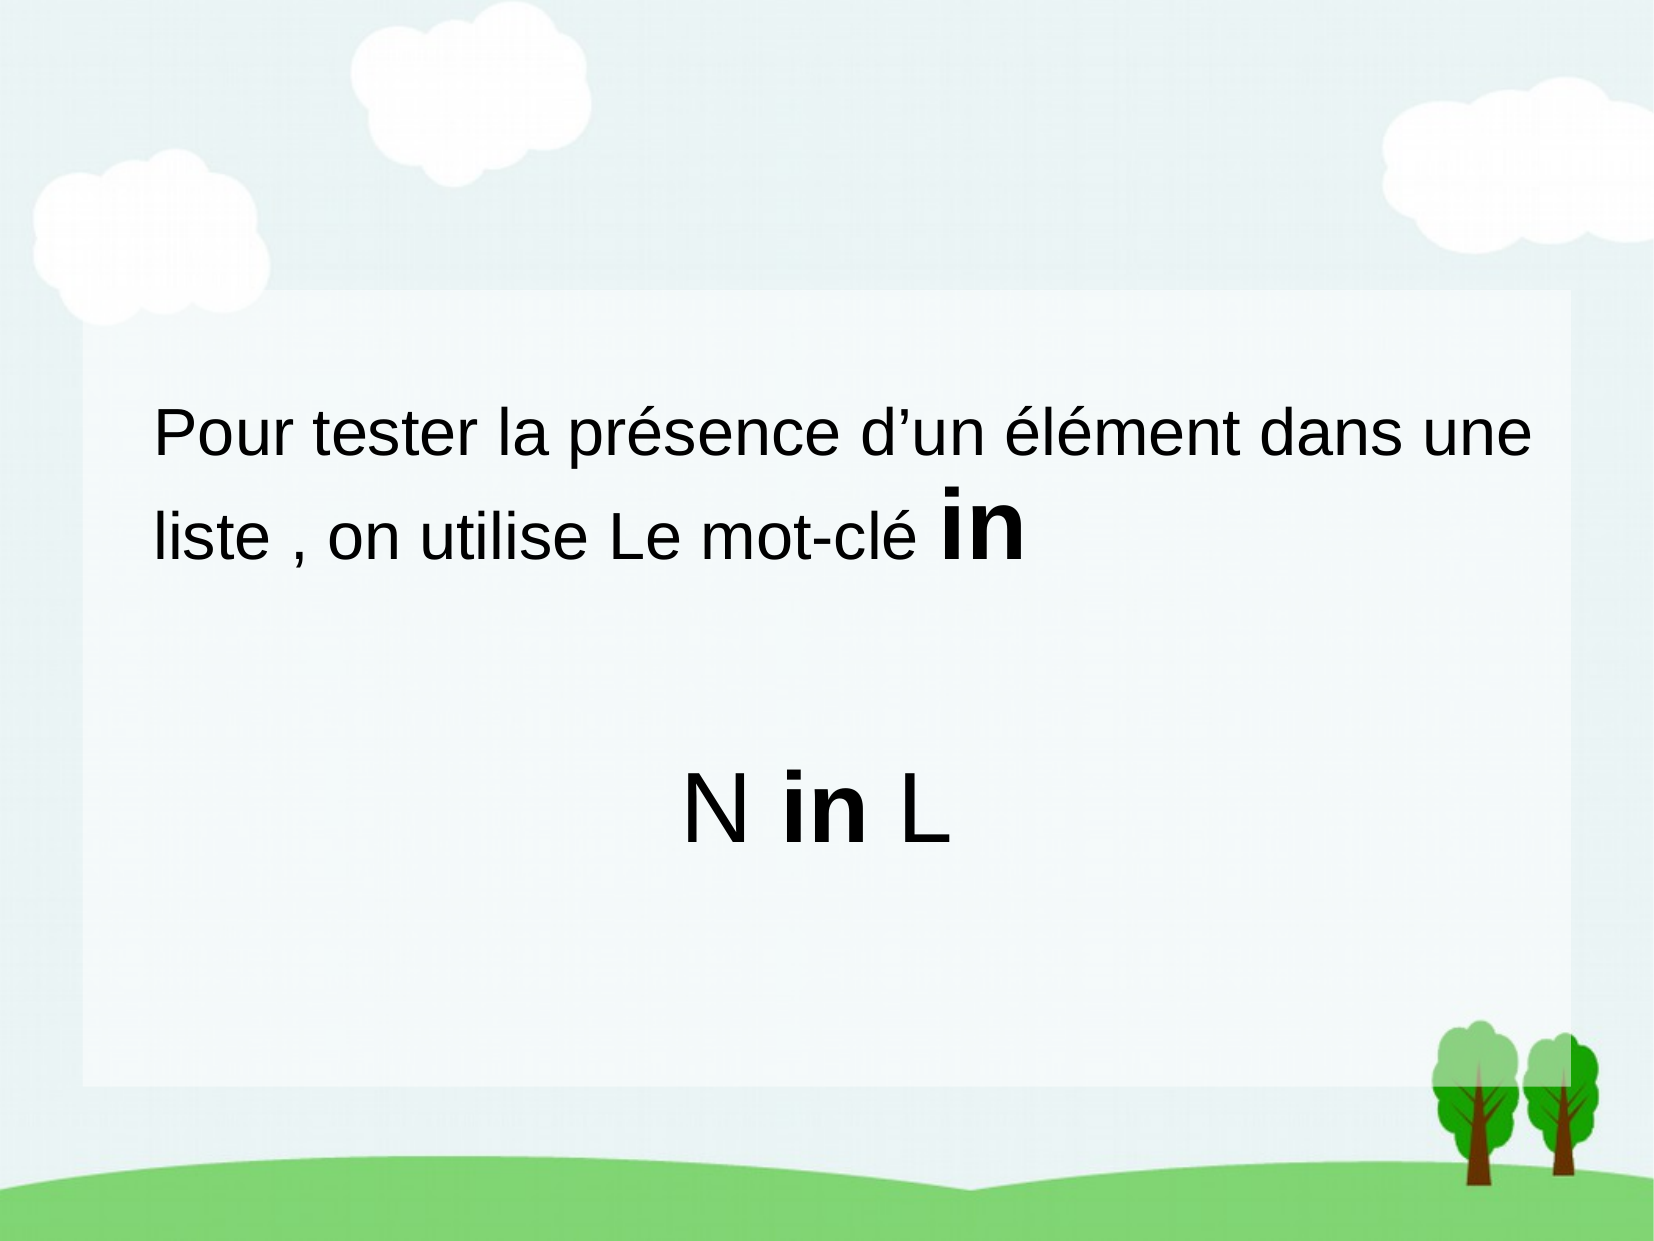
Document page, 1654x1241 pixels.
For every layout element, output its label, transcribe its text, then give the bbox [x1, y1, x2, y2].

picture [0, 0, 1654, 1241]
list Pour tester la présence d’un élément dans une liste , on utilise Le mot‐clé in N in L [82, 290, 1571, 1087]
